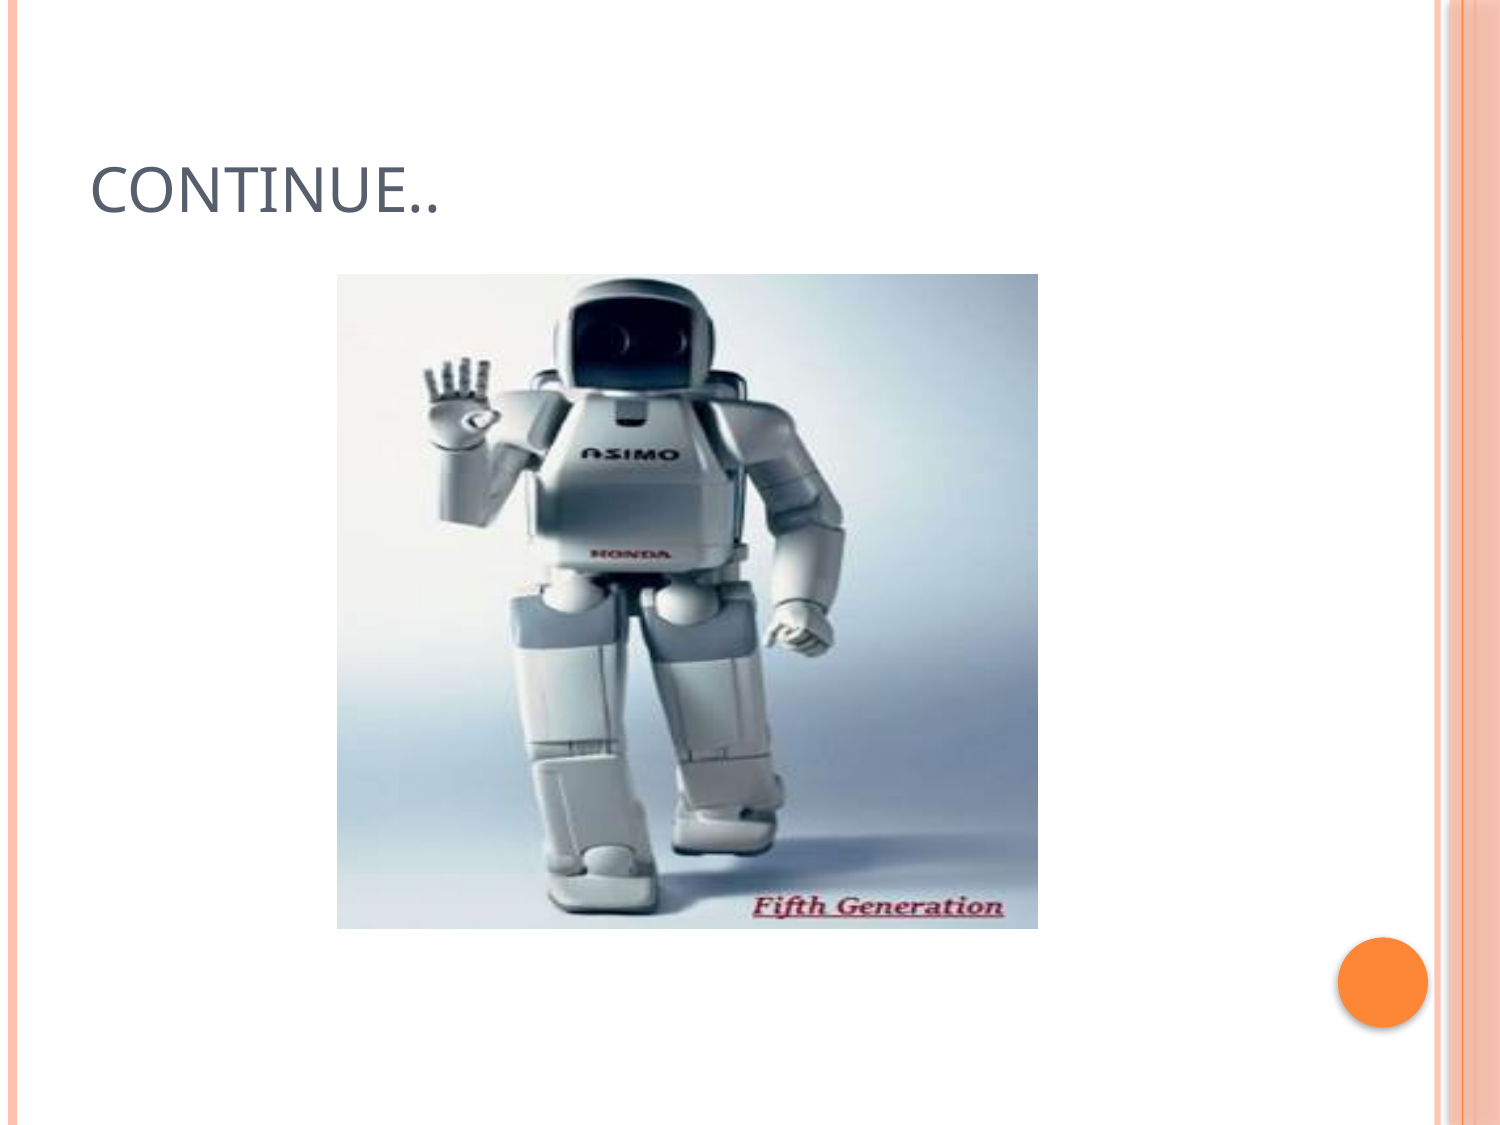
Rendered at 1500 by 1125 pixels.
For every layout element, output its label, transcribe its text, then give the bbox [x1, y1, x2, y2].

picture [337, 274, 1038, 929]
title Continue.. [75, 45, 1300, 233]
